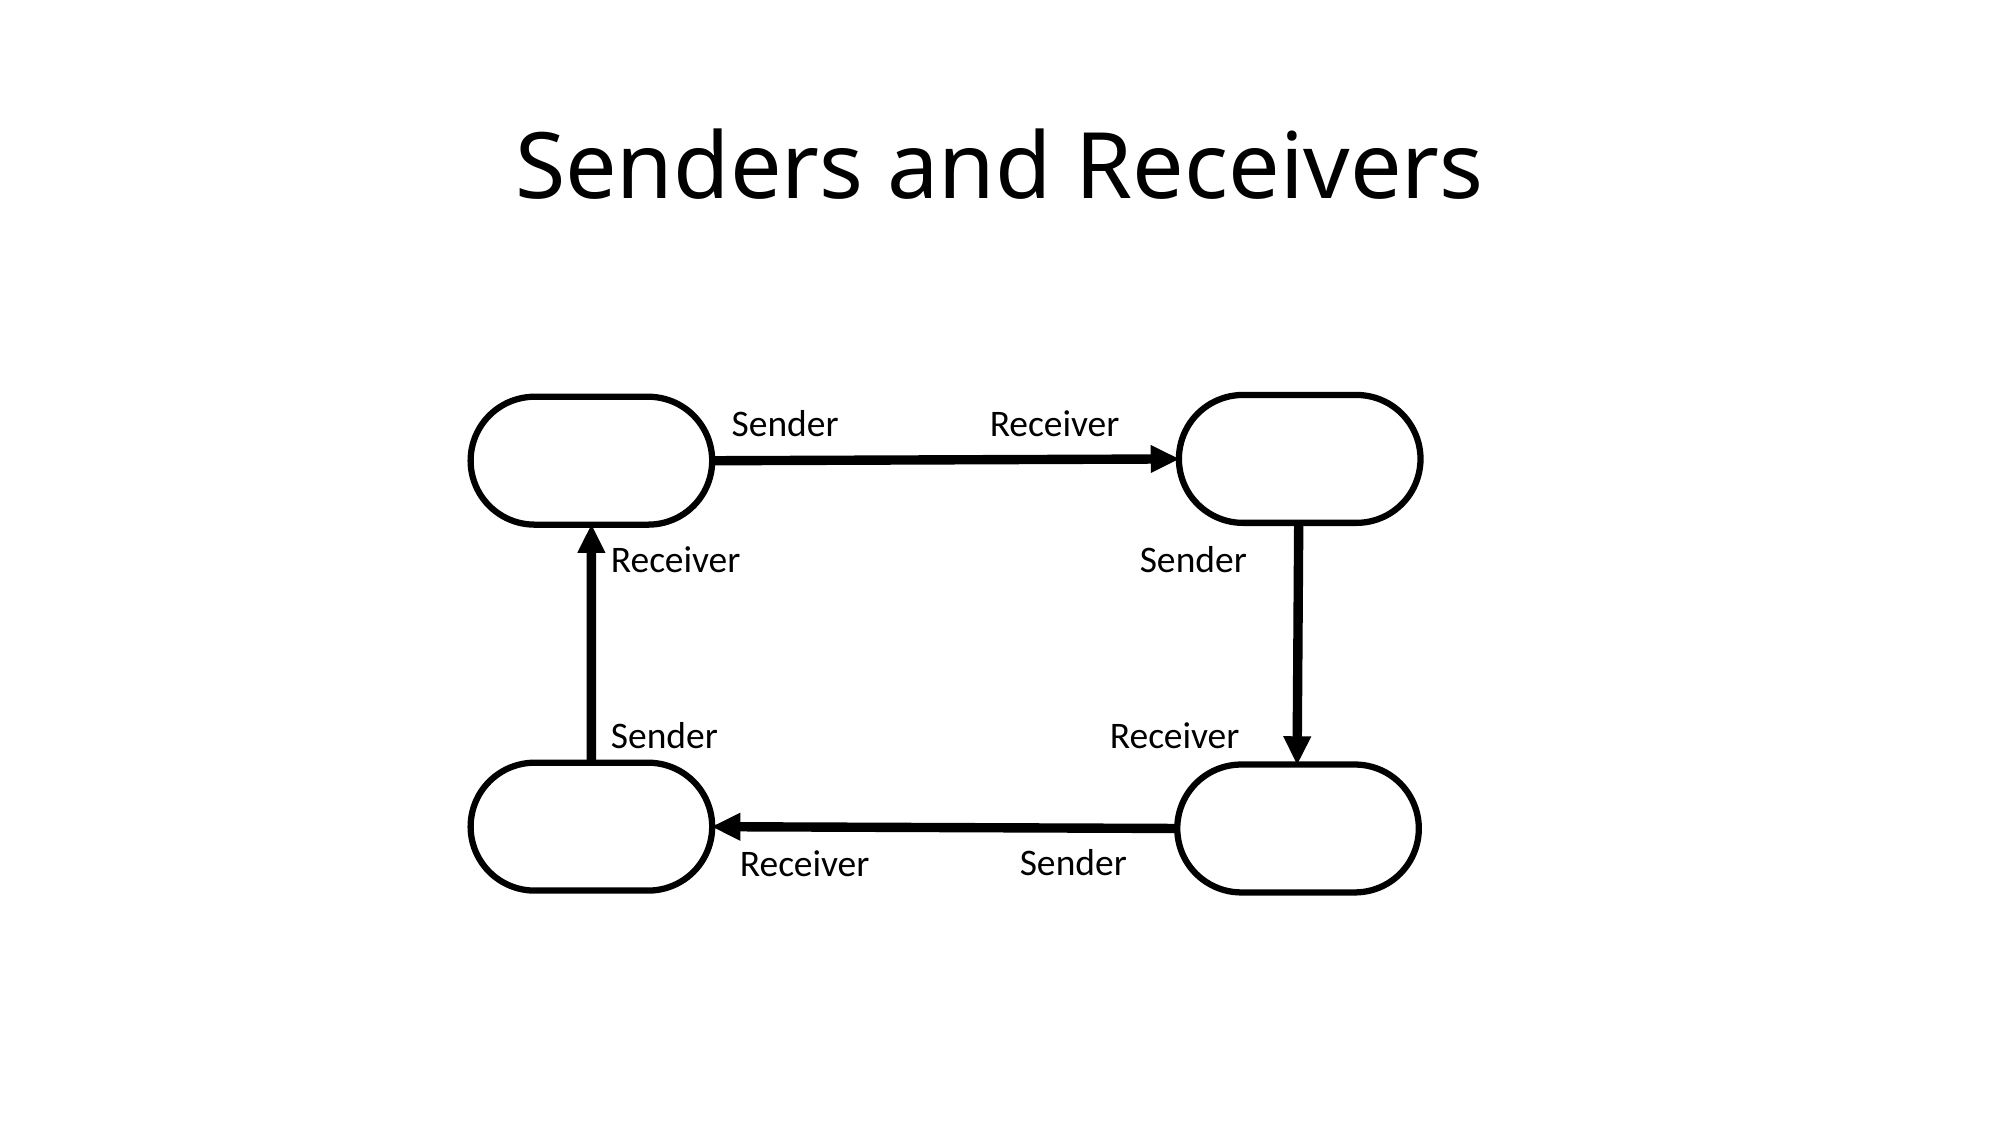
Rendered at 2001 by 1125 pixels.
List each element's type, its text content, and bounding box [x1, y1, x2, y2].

text_box Receiver [725, 831, 930, 892]
text_box Receiver [596, 528, 796, 588]
text_box Sender [1005, 830, 1173, 935]
text_box Receiver [975, 391, 1181, 452]
text_box Sender [716, 391, 900, 452]
text_box Sender [1125, 528, 1294, 633]
title Senders and Receivers [137, 59, 1863, 278]
text_box Sender [596, 703, 781, 809]
text_box Receiver [1094, 703, 1295, 764]
